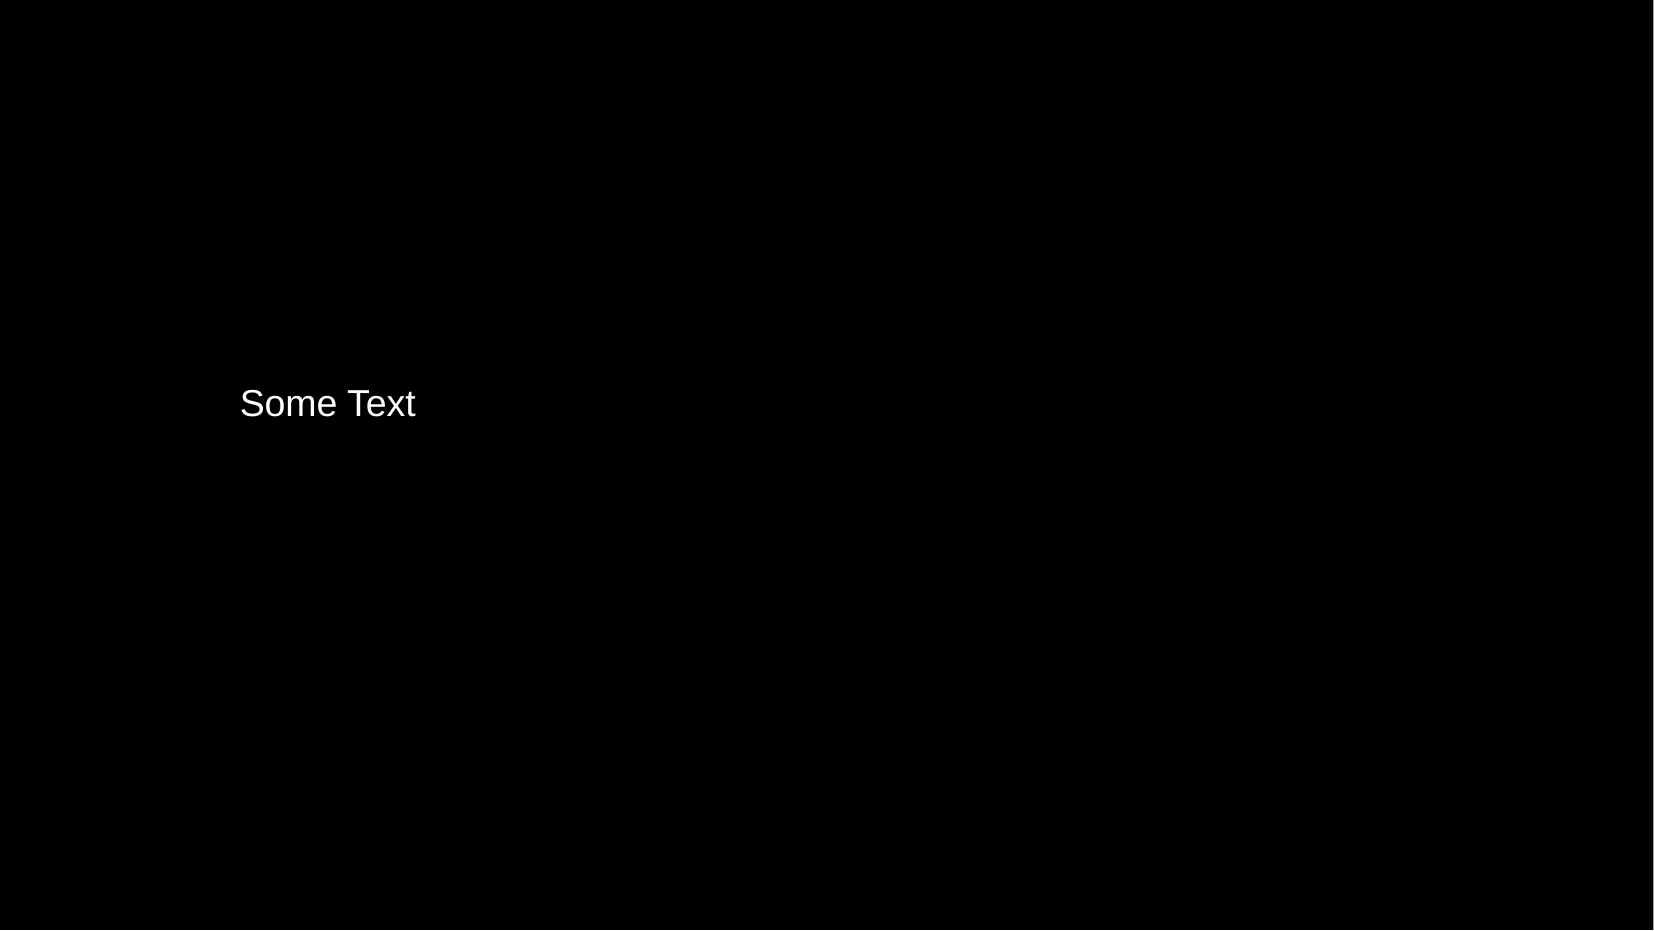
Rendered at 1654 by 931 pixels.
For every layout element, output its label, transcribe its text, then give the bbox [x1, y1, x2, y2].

text_box Some Text [225, 375, 1466, 432]
